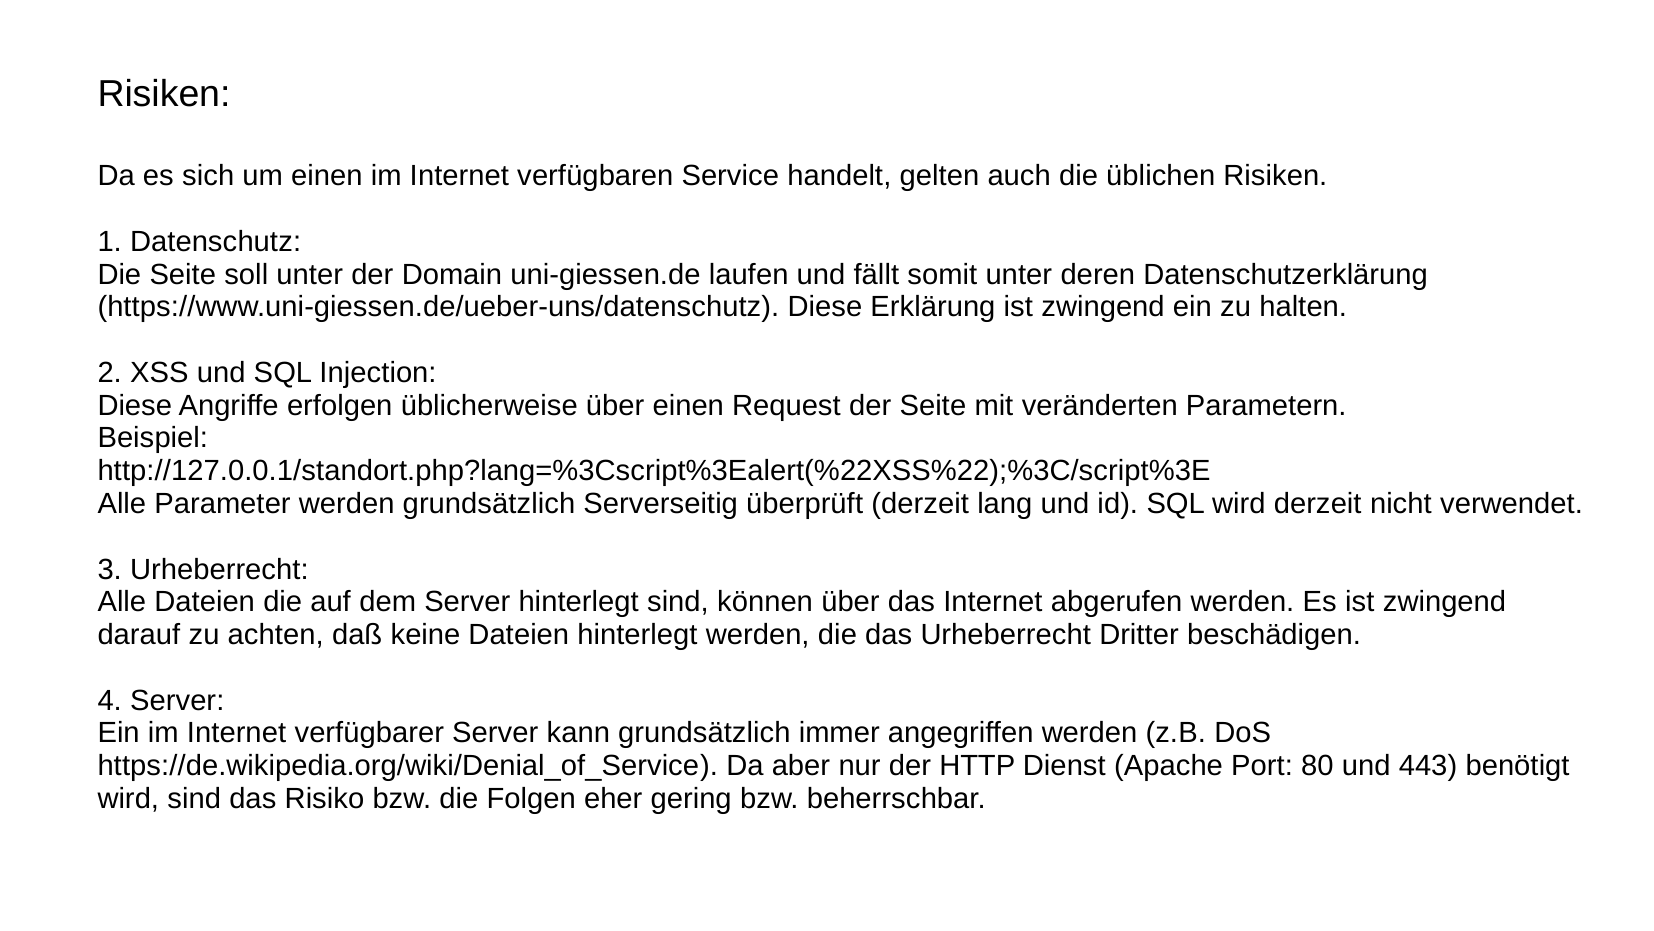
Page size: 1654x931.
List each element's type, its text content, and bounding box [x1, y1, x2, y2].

text_box Da es sich um einen im Internet verfügbaren Service handelt, gelten auch die üblichen Risiken. 1. Datenschutz: Die Seite soll unter der Domain uni-giessen.de laufen und fällt somit unter deren Datenschutzerklärung (https://www.uni-giessen.de/ueber-uns/datenschutz). Diese Erklärung ist zwingend ein zu halten. 2. XSS und SQL Injection: Diese Angriffe erfolgen üblicherweise über einen Request der Seite mit veränderten Parametern. Beispiel: http://127.0.0.1/standort.php?lang=%3Cscript%3Ealert(%22XSS%22);%3C/script%3E Alle Parameter werden grundsätzlich Serverseitig überprüft (derzeit lang und id). SQL wird derzeit nicht verwendet. 3. Urheberrecht: Alle Dateien die auf dem Server hinterlegt sind, können über das Internet abgerufen werden. Es ist zwingend darauf zu achten, daß keine Dateien hinterlegt werden, die das Urheberrecht Dritter beschädigen. 4. Server: Ein im Internet verfügbarer Server kann grundsätzlich immer angegriffen werden (z.B. DoS https://de.wikipedia.org/wiki/Denial_of_Service). Da aber nur der HTTP Dienst (Apache Port: 80 und 443) benötigt wird, sind das Risiko bzw. die Folgen eher gering bzw. beherrschbar. [76, 151, 1601, 856]
text_box Risiken: [76, 64, 246, 122]
